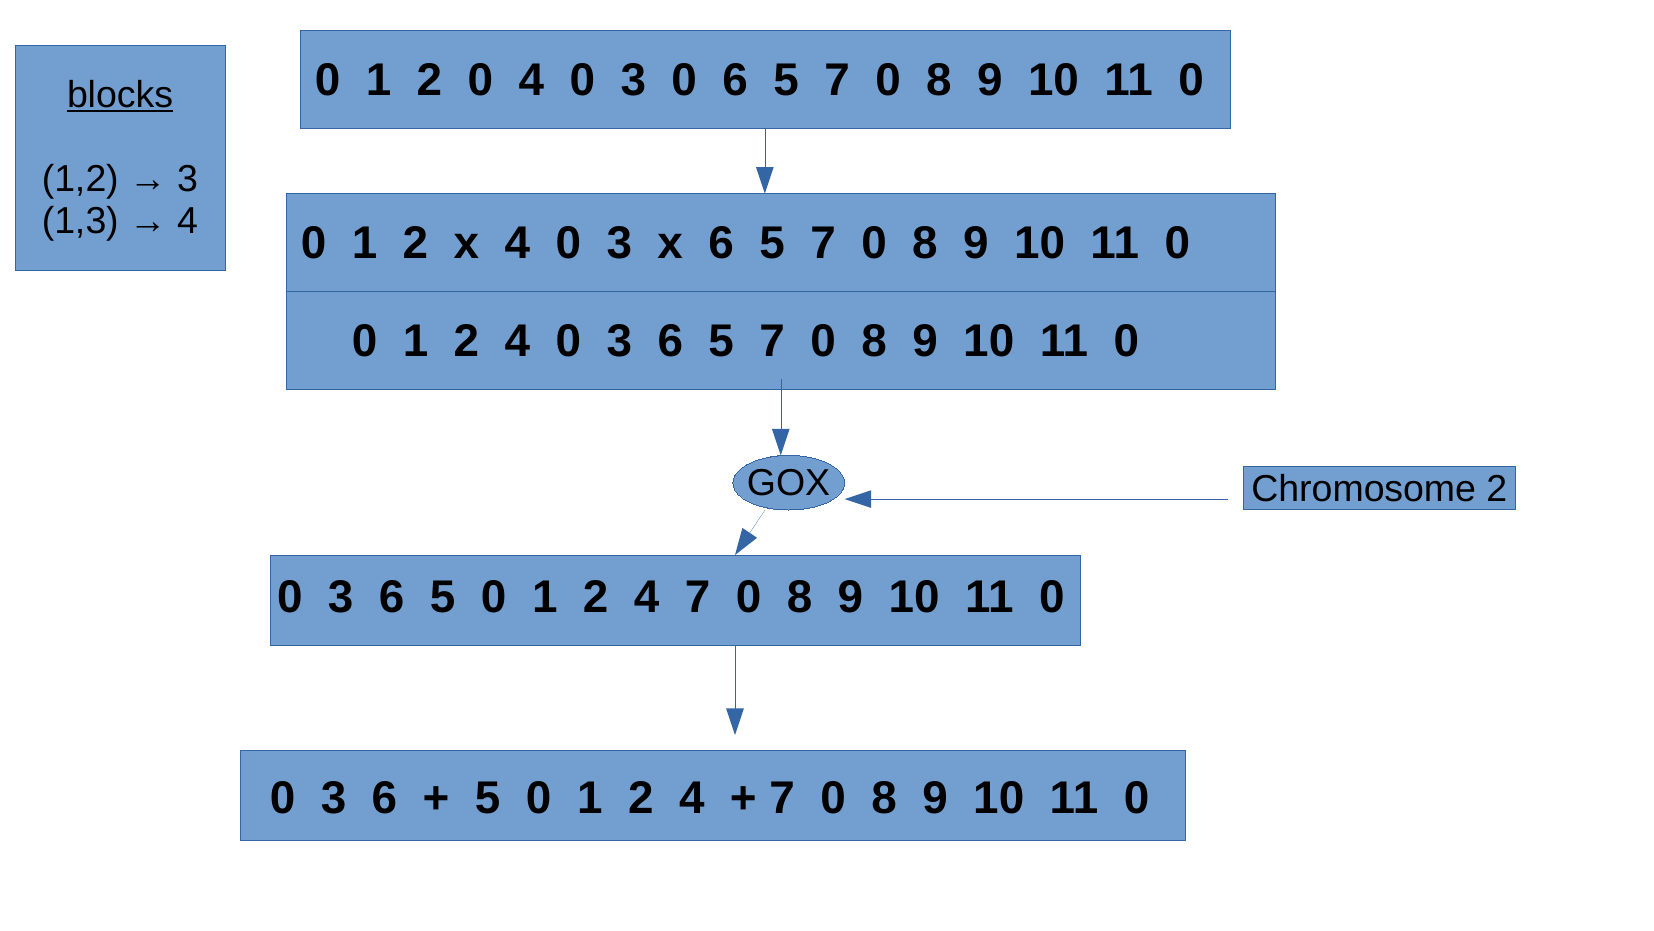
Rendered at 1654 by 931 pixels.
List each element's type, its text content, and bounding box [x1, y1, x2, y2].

text_box blocks (1,2) → 3 (1,3) → 4 [15, 45, 226, 271]
text_box 0 1 2 4 0 3 6 5 7 0 8 9 10 11 0 [286, 291, 1276, 390]
text_box 0 3 6 5 0 1 2 4 7 0 8 9 10 11 0 [249, 563, 1081, 631]
text_box 0 3 6 + 5 0 1 2 4 + 7 0 8 9 10 11 0 [255, 765, 1231, 832]
text_box 0 1 2 0 4 0 3 0 6 5 7 0 8 9 10 11 0 [300, 30, 1231, 129]
text_box GOX [732, 455, 845, 511]
text_box Chromosome 2 [1243, 466, 1516, 510]
text_box [240, 750, 1186, 841]
text_box [270, 555, 1081, 563]
text_box [270, 631, 1081, 646]
text_box 0 1 2 x 4 0 3 x 6 5 7 0 8 9 10 11 0 [286, 193, 1276, 291]
